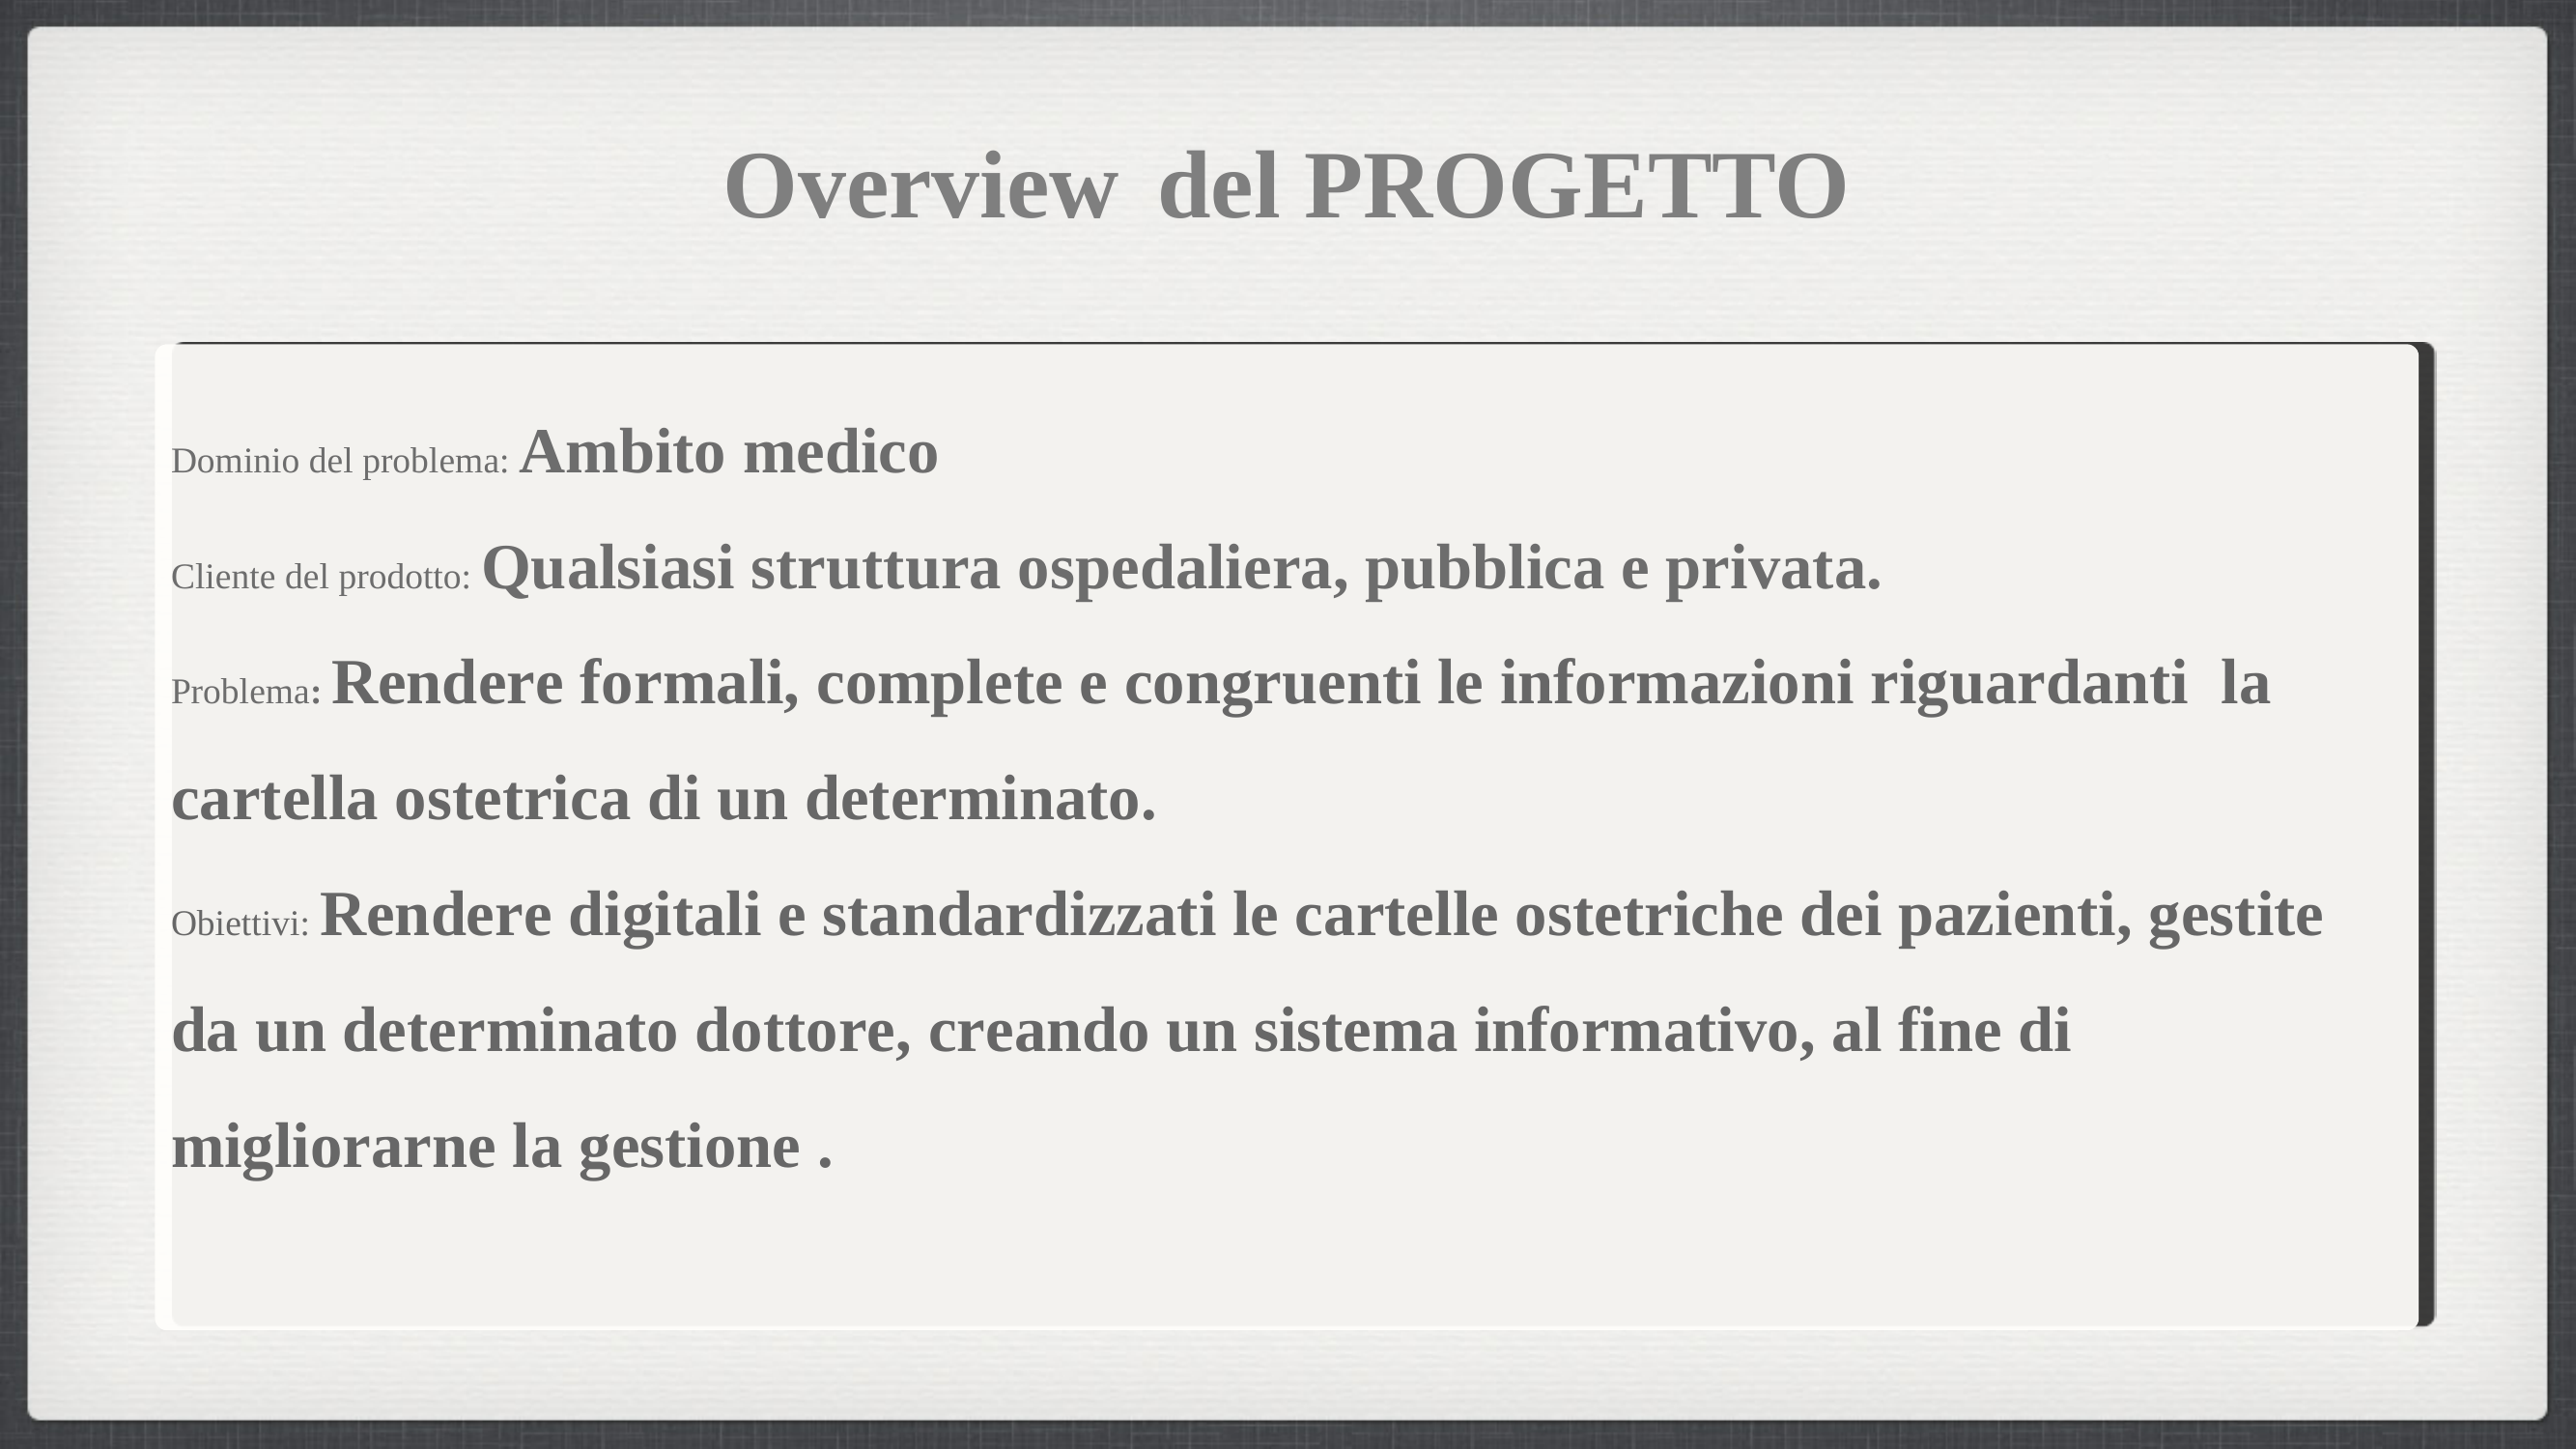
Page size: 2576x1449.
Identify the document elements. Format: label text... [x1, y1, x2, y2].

text_box Dominio del problema: Ambito medico Cliente del prodotto: Qualsiasi struttura ospedaliera, pubblica e privata. Problema: Rendere formali, complete e congruenti le informazioni riguardanti la cartella ostetrica di un determinato. Obiettivi: Rendere digitali e standardizzati le cartelle ostetriche dei pazienti, gestite da un determinato dottore, creando un sistema informativo, al fine di migliorarne la gestione . [171, 357, 2407, 1347]
picture [0, 0, 2576, 1449]
title Overview del PROGETTO [214, 38, 2359, 334]
